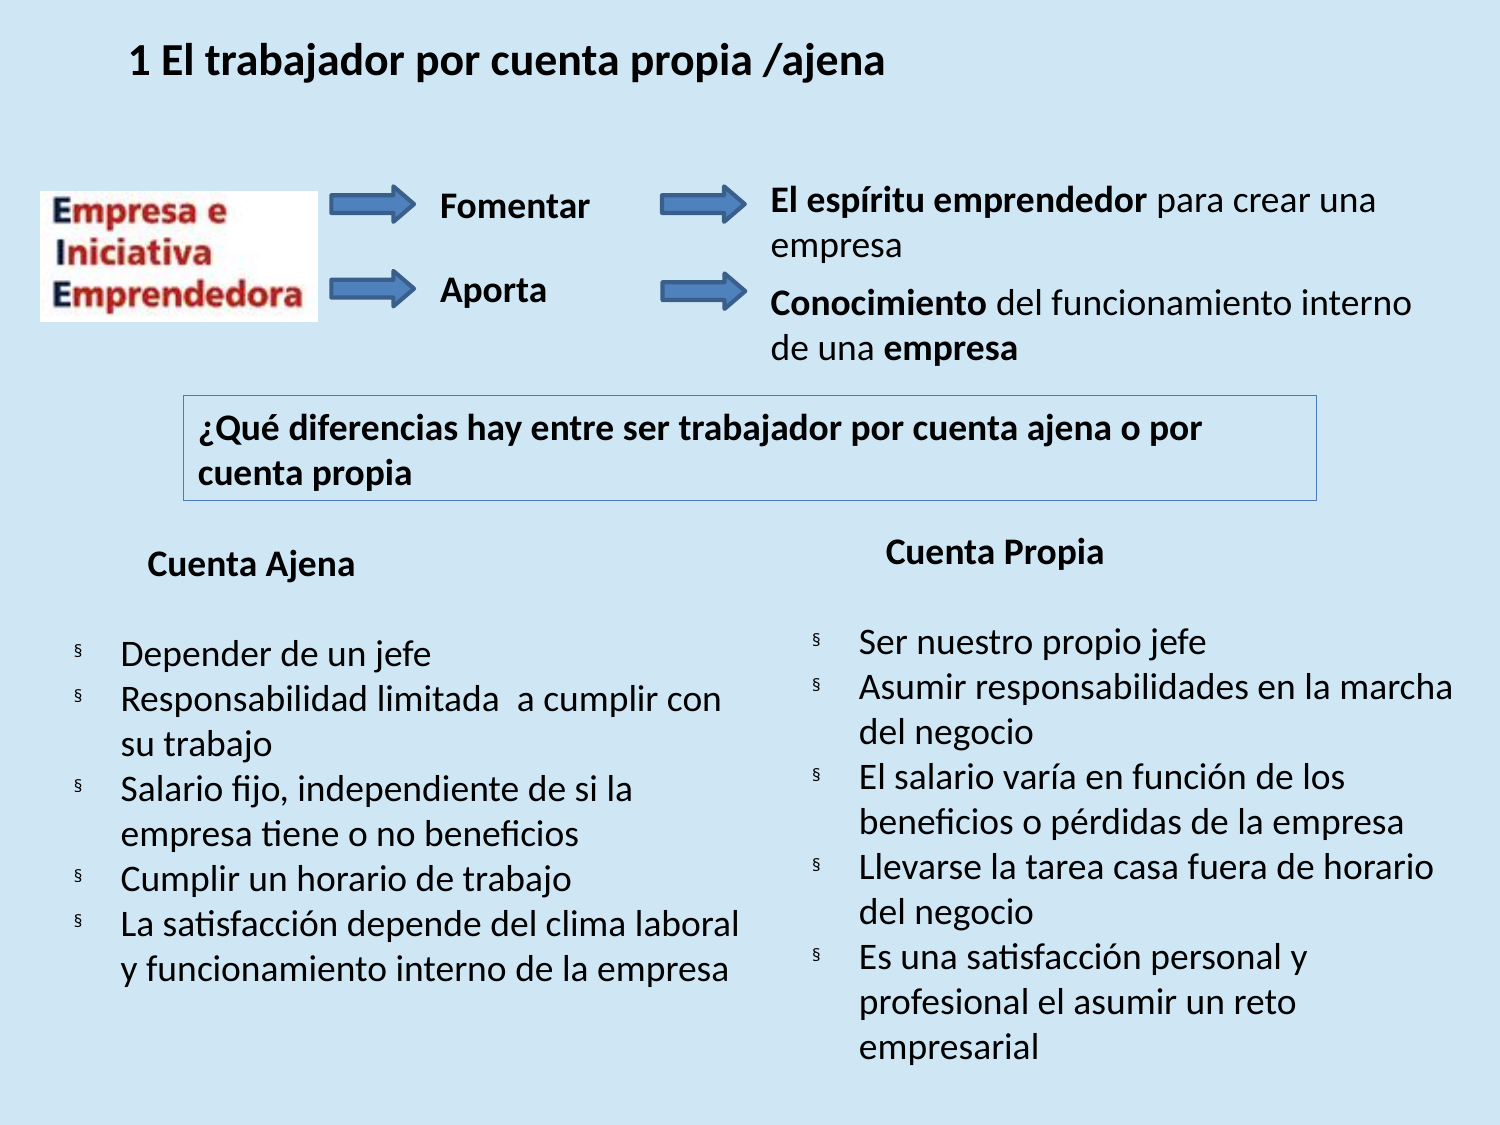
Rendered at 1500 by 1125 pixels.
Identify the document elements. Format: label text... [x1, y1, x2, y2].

text_box Aporta [425, 257, 623, 318]
text_box Cuenta Propia Ser nuestro propio jefe Asumir responsabilidades en la marcha del negocio El salario varía en función de los beneficios o pérdidas de la empresa Llevarse la tarea casa fuera de horario del negocio Es una satisfacción personal y profesional el asumir un reto empresarial [797, 519, 1477, 1075]
text_box Cuenta Ajena Depender de un jefe Responsabilidad limitada a cumplir con su trabajo Salario fijo, independiente de si la empresa tiene o no beneficios Cumplir un horario de trabajo La satisfacción depende del clima laboral y funcionamiento interno de la empresa [59, 531, 756, 997]
text_box El espíritu emprendedor para crear una empresa [755, 167, 1430, 273]
text_box 1 El trabajador por cuenta propia /ajena [28, 0, 1379, 114]
text_box Conocimiento del funcionamiento interno de una empresa [755, 270, 1453, 376]
text_box Fomentar [425, 173, 663, 234]
text_box ¿Qué diferencias hay entre ser trabajador por cuenta ajena o por cuenta propia [183, 395, 1317, 501]
text_box [331, 270, 415, 307]
text_box [662, 186, 745, 222]
text_box [662, 273, 746, 309]
text_box [331, 186, 415, 222]
picture [40, 191, 318, 322]
